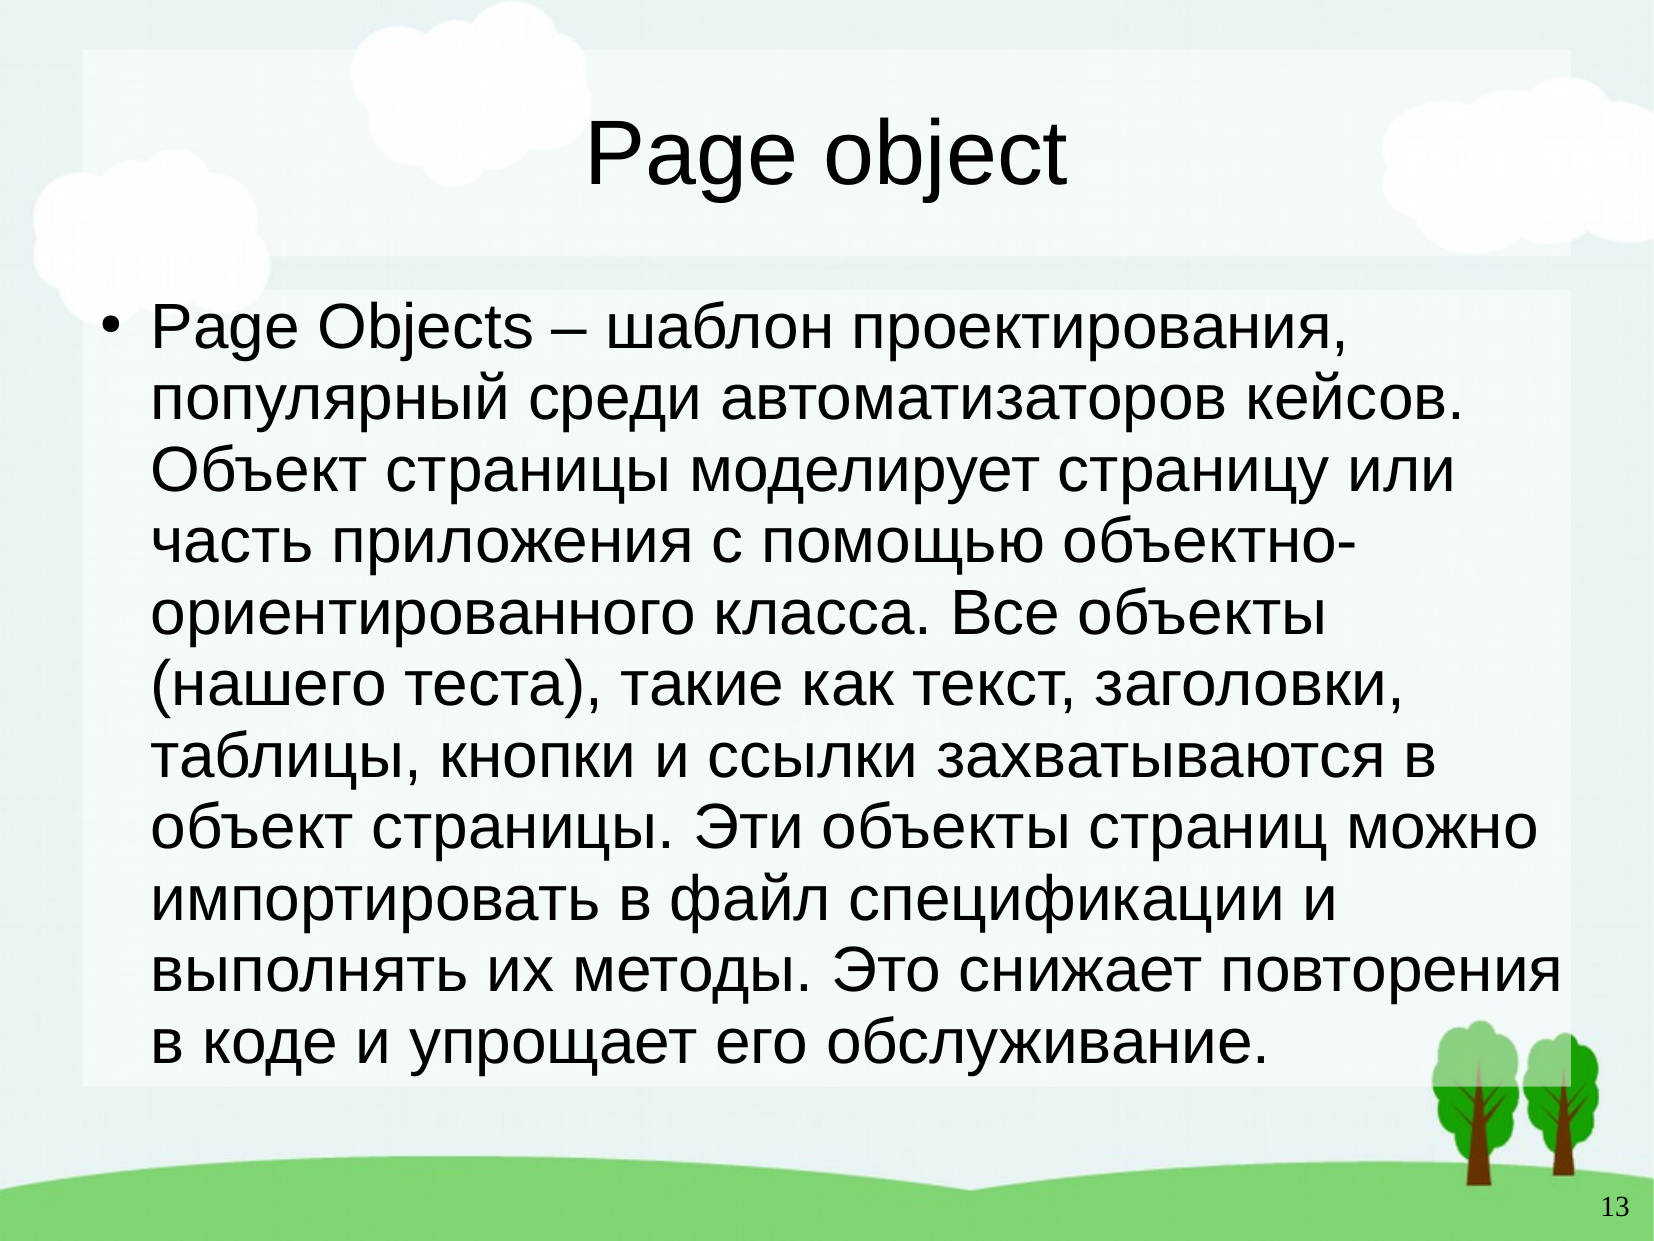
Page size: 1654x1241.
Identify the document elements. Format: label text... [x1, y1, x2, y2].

title Page object [82, 49, 1571, 257]
picture [0, 0, 1654, 1241]
list Page Objects – шаблон проектирования, популярный среди автоматизаторов кейсов. Объект страницы моделирует страницу или часть приложения с помощью объектно-ориентированного класса. Все объекты (нашего теста), такие как текст, заголовки, таблицы, кнопки и ссылки захватываются в объект страницы. Эти объекты страниц можно импортировать в файл спецификации и выполнять их методы. Это снижает повторения в коде и упрощает его обслуживание. [82, 290, 1571, 1087]
